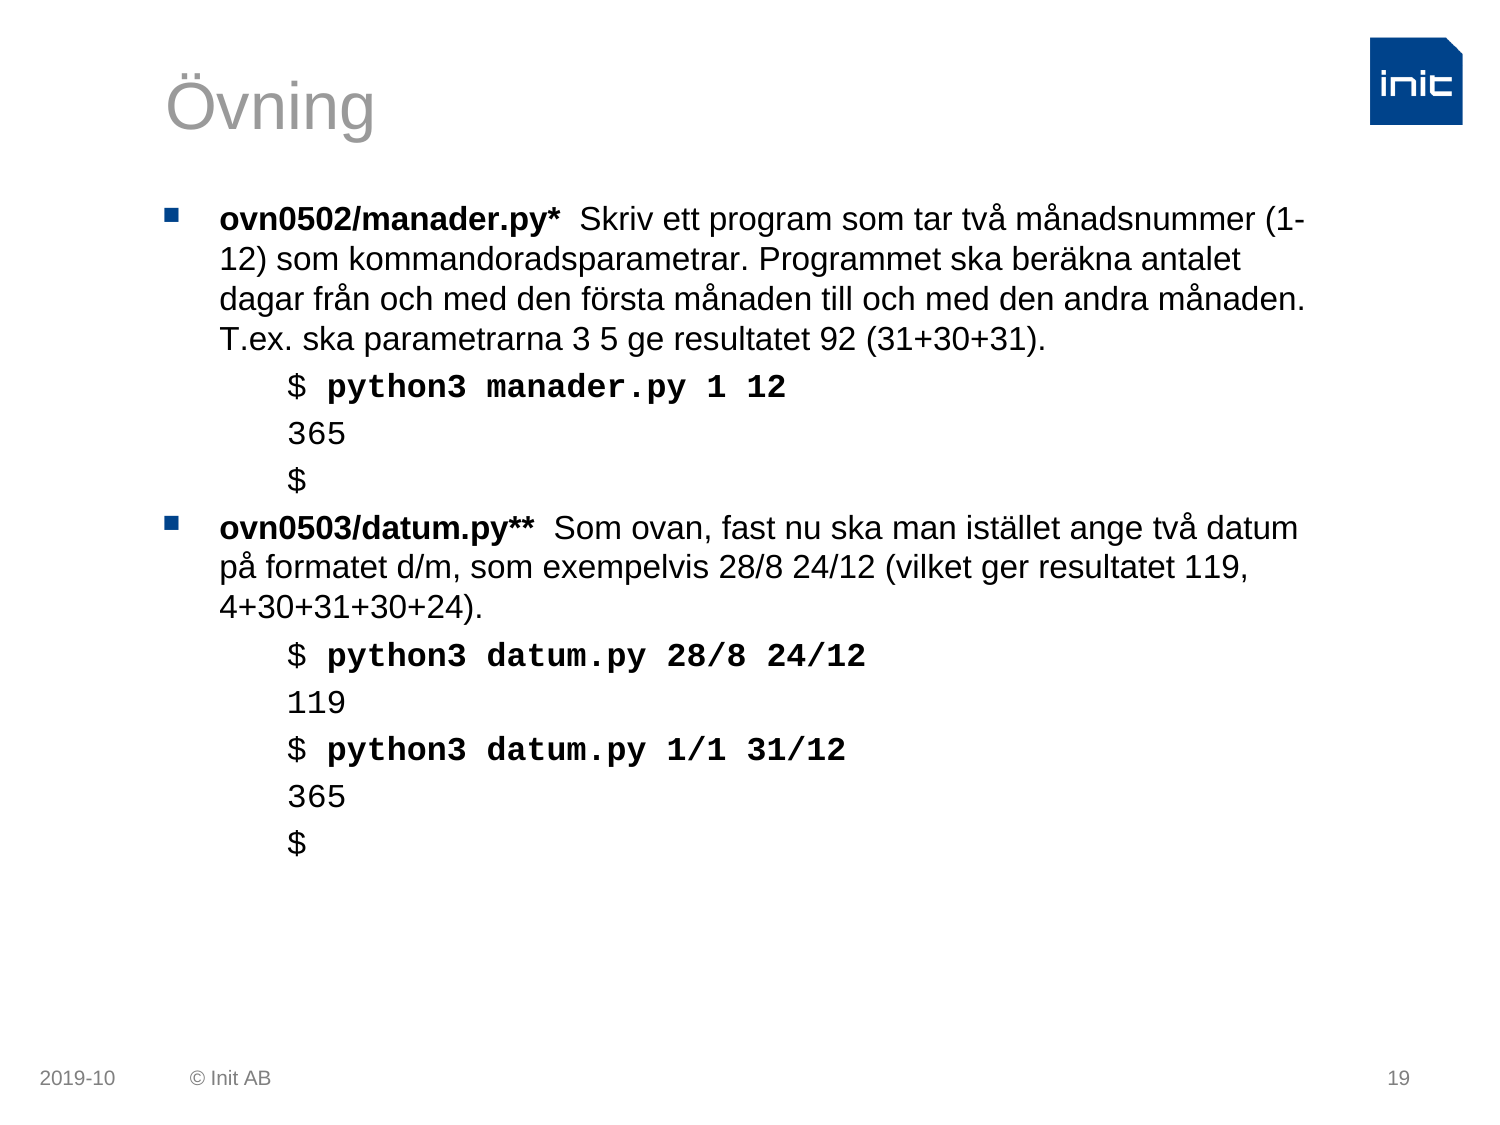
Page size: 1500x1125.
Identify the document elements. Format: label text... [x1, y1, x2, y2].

text_box © Init AB [174, 1037, 1326, 1098]
text_box Övning [150, 0, 1351, 151]
text_box <nummer> [1350, 1037, 1426, 1098]
text_box 2019-10 [24, 1037, 151, 1098]
text_box ovn0502/manader.py* Skriv ett program som tar två månadsnummer (1-12) som kommandoradsparametrar. Programmet ska beräkna antalet dagar från och med den första månaden till och med den andra månaden. T.ex. ska parametrarna 3 5 ge resultatet 92 (31+30+31). $ python3 manader.py 1 12 365 $ ovn0503/datum.py** Som ovan, fast nu ska man istället ange två datum på formatet d/m, som exempelvis 28/8 24/12 (vilket ger resultatet 119, 4+30+31+30+24). $ python3 datum.py 28/8 24/12 119 $ python3 datum.py 1/1 31/12 365 $ [150, 189, 1351, 963]
picture [1370, 37, 1463, 125]
